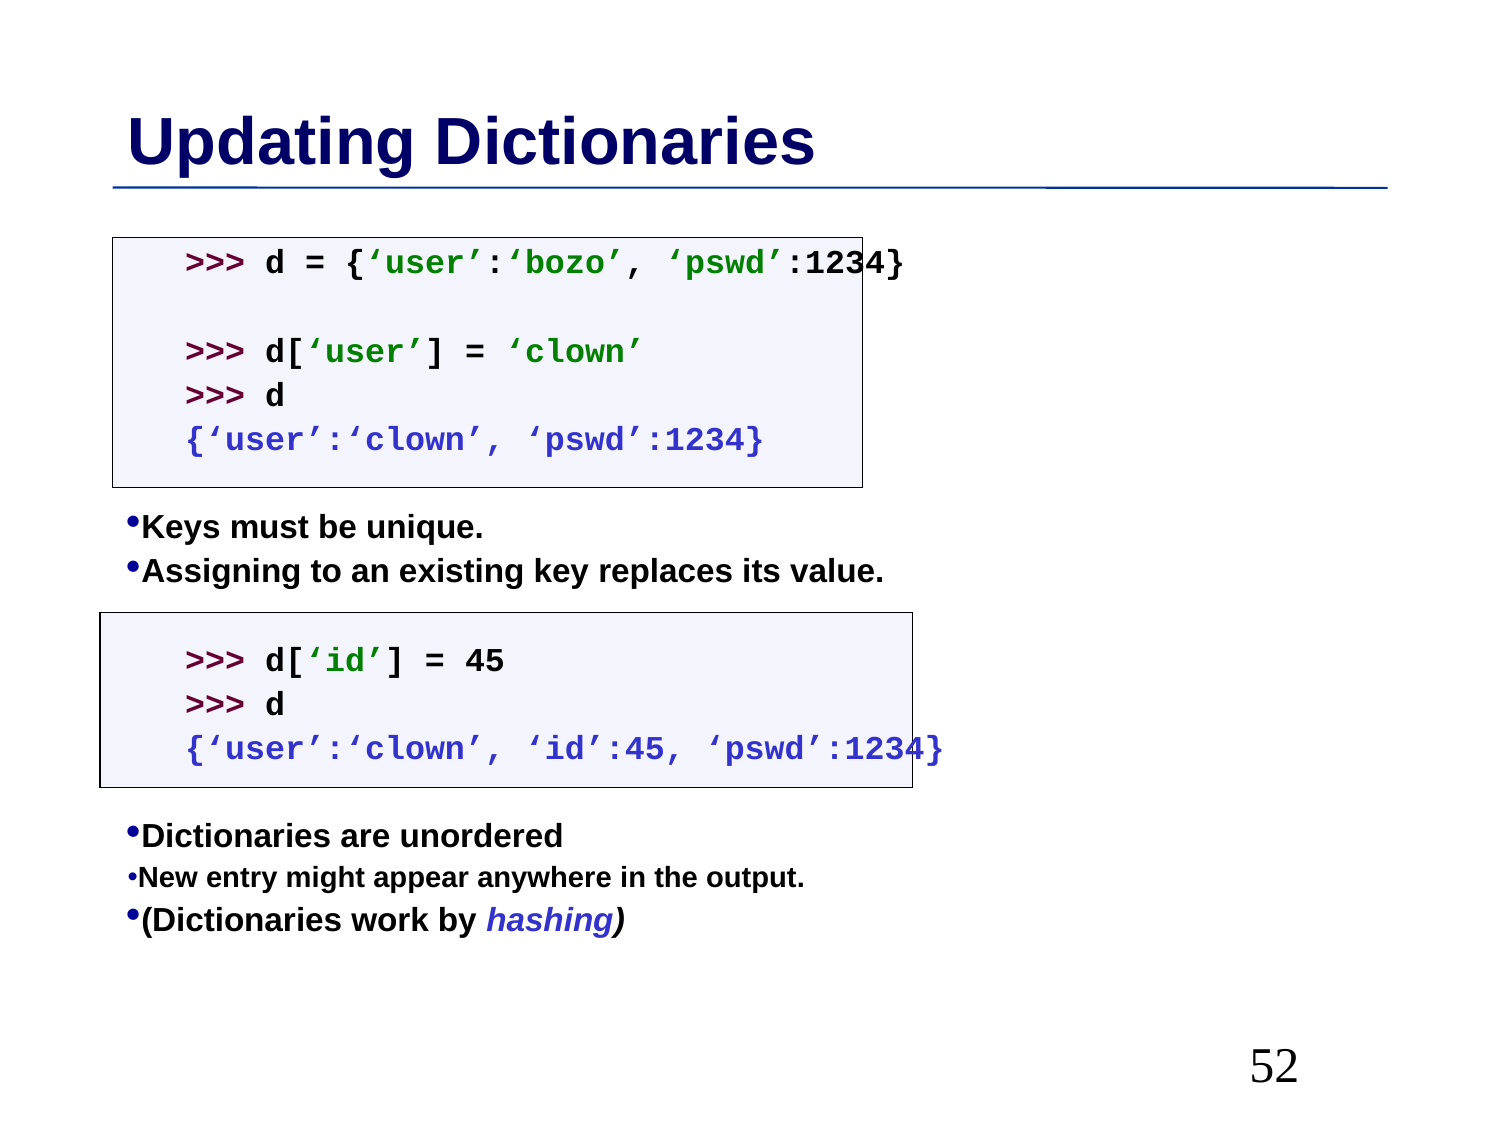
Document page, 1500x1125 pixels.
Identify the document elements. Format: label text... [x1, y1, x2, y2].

text_box <number> [1074, 994, 1387, 1125]
title Updating Dictionaries [112, 89, 1388, 185]
text_box [99, 612, 112, 788]
list >>> d = {‘user’:‘bozo’, ‘pswd’:1234} >>> d[‘user’] = ‘clown’ >>> d {‘user’:‘clown’, ‘pswd’:1234} Keys must be unique. Assigning to an existing key replaces its value. >>> d[‘id’] = 45 >>> d {‘user’:‘clown’, ‘id’:45, ‘pswd’:1234} Dictionaries are unordered New entry might appear anywhere in the output. (Dictionaries work by hashing) [112, 237, 1388, 947]
